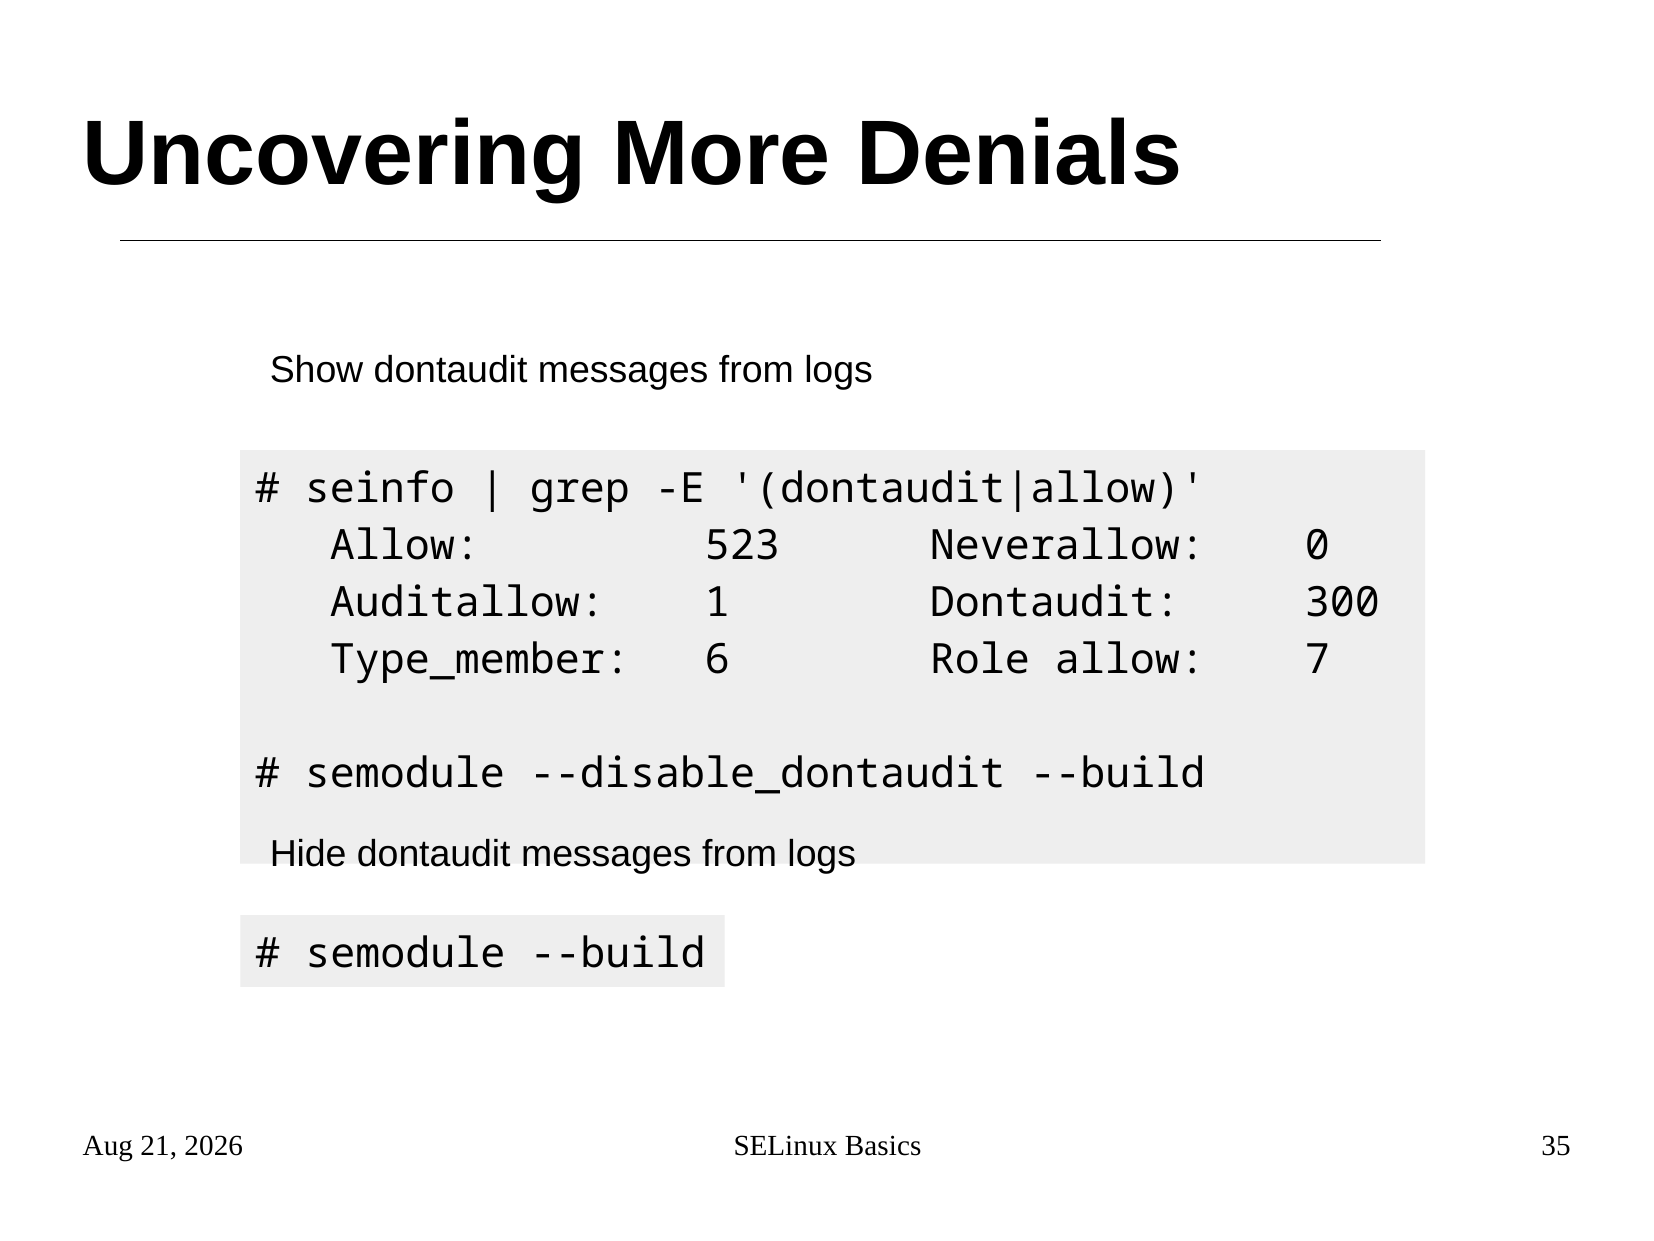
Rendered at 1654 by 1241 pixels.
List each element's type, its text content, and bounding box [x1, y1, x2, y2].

title Uncovering More Denials [82, 49, 1571, 257]
text_box Hide dontaudit messages from logs [255, 825, 872, 882]
text_box Show dontaudit messages from logs [255, 340, 888, 398]
text_box # semodule --build [240, 915, 725, 979]
text_box # seinfo | grep -E '(dontaudit|allow)' Allow: 523 Neverallow: 0 Auditallow: 1 Dontaudit: 300 Type_member: 6 Role allow: 7 # semodule --disable_dontaudit --build [240, 450, 1426, 805]
